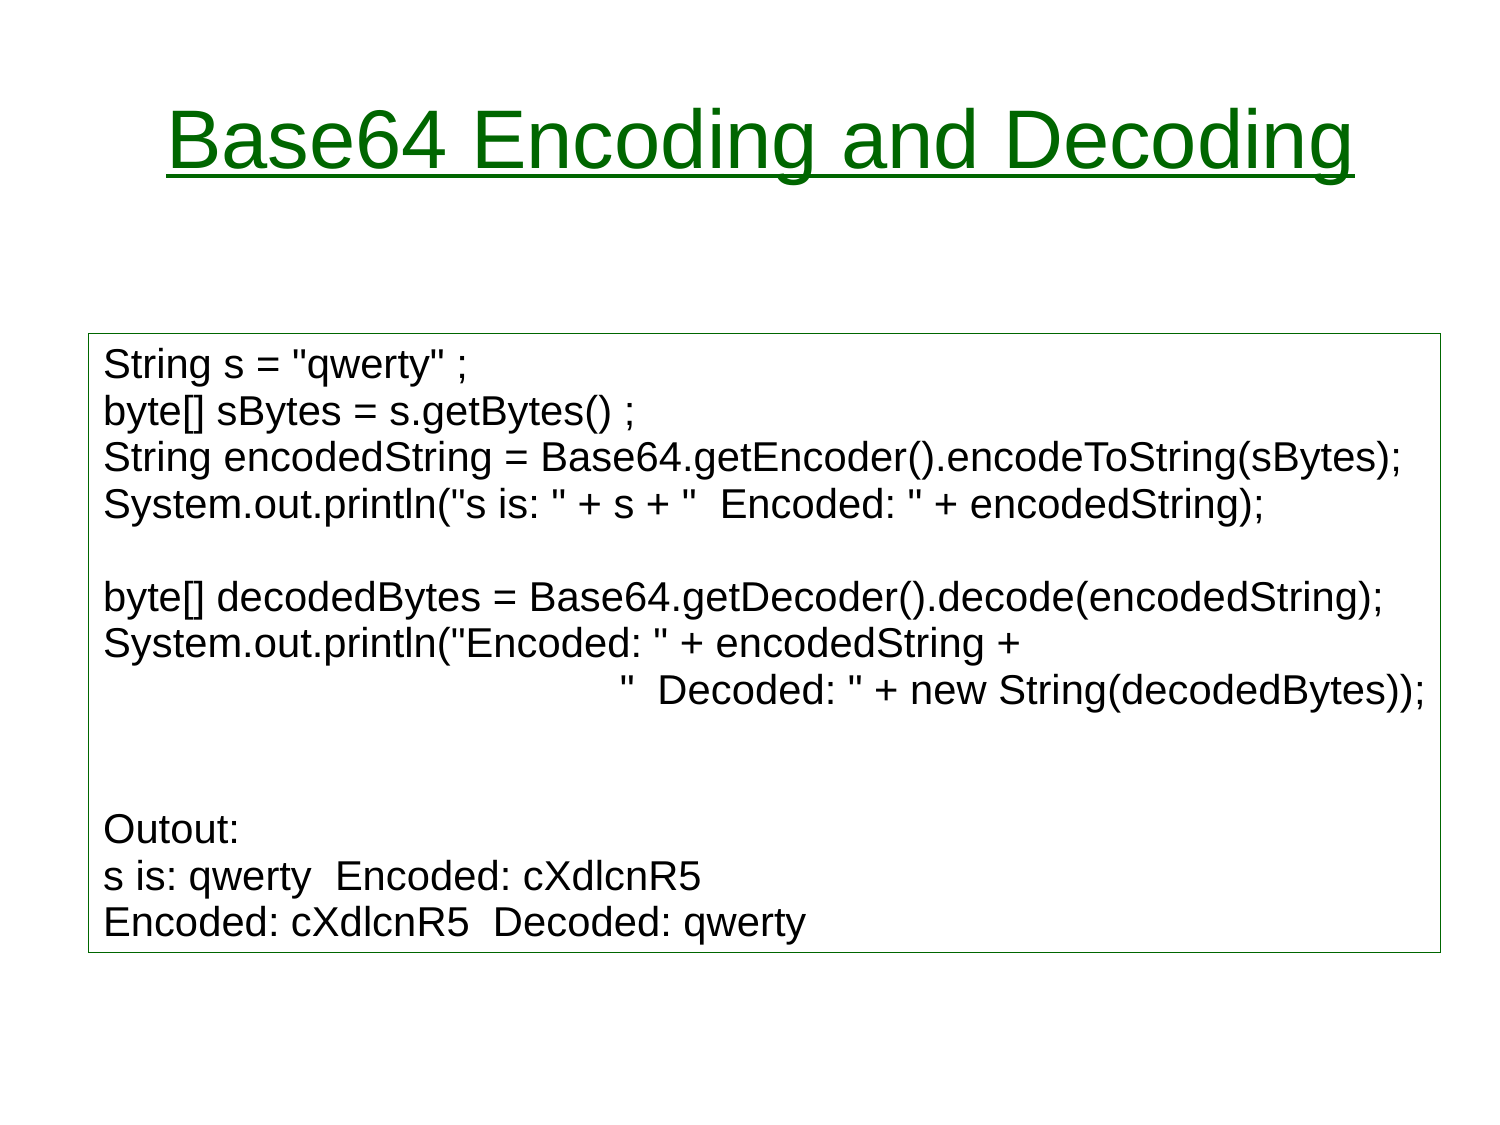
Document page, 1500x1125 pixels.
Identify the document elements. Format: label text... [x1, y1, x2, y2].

title Base64 Encoding and Decoding [75, 44, 1447, 236]
text_box String s = "qwerty" ; byte[] sBytes = s.getBytes() ; String encodedString = Base64.getEncoder().encodeToString(sBytes); System.out.println("s is: " + s + " Encoded: " + encodedString); byte[] decodedBytes = Base64.getDecoder().decode(encodedString); System.out.println("Encoded: " + encodedString + " Decoded: " + new String(decodedBytes)); Outout: s is: qwerty Encoded: cXdlcnR5 Encoded: cXdlcnR5 Decoded: qwerty [88, 333, 1441, 953]
